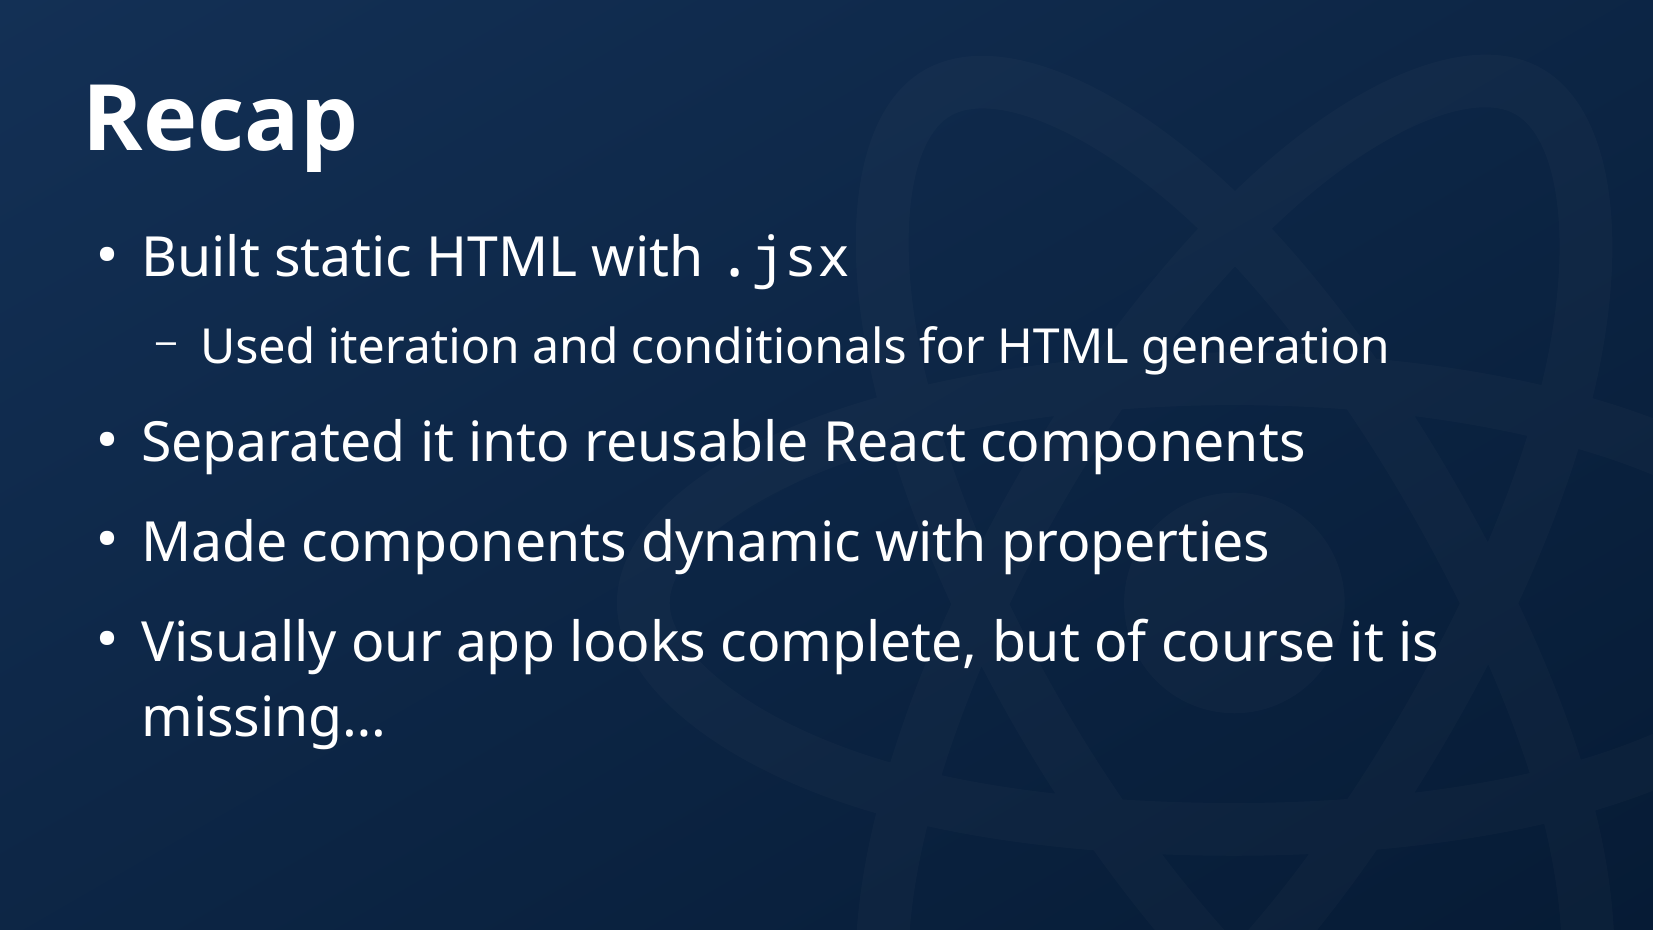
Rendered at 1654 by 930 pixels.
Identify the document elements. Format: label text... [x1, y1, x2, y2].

list Built static HTML with .jsx Used iteration and conditionals for HTML generation Separated it into reusable React components Made components dynamic with properties Visually our app looks complete, but of course it is missing… [82, 217, 1571, 757]
title Recap [82, 37, 1571, 193]
